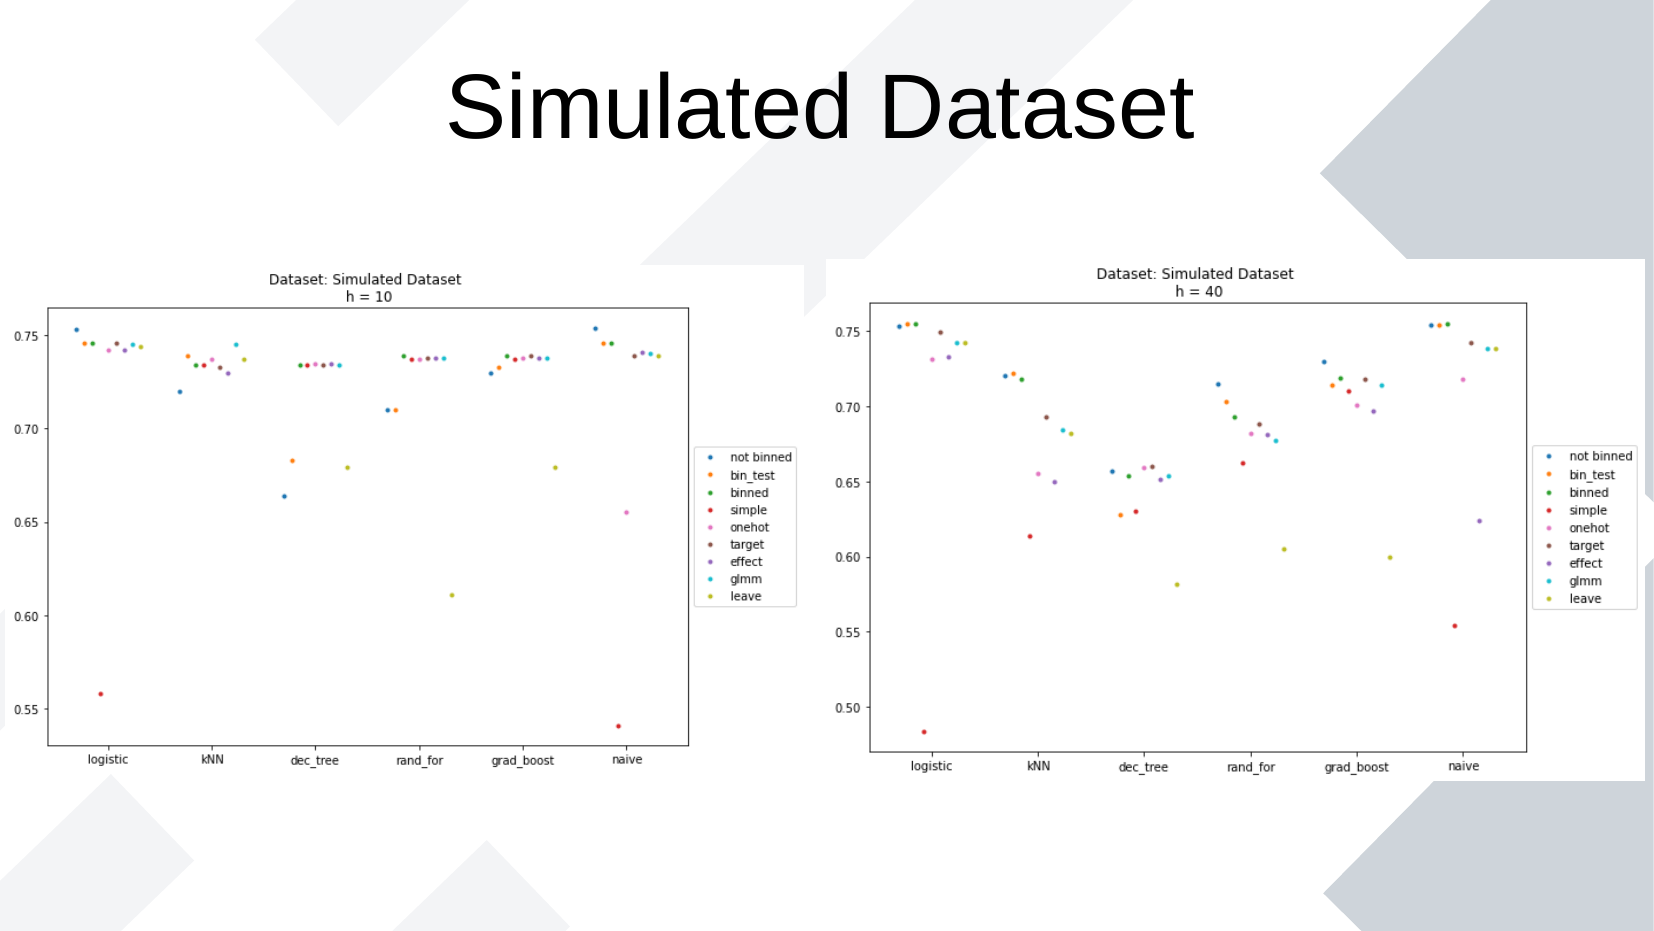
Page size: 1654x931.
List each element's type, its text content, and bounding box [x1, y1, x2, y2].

picture [5, 265, 804, 774]
title Simulated Dataset [76, 29, 1565, 185]
picture [826, 259, 1645, 781]
